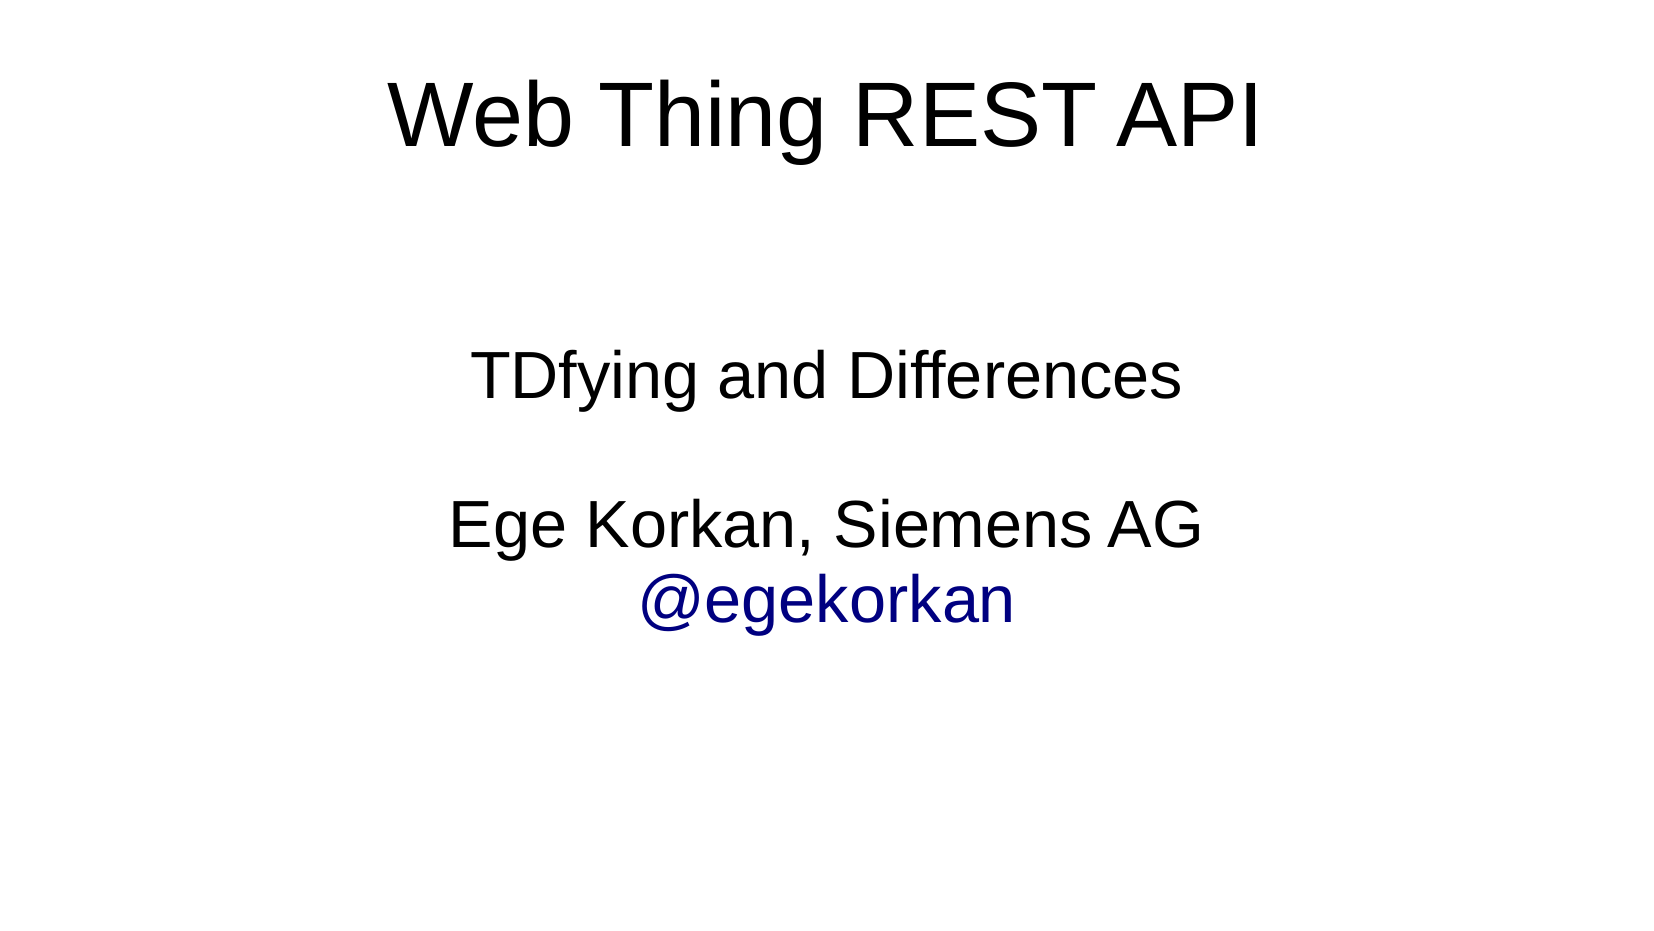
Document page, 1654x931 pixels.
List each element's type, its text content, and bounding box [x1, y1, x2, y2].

title Web Thing REST API [82, 37, 1571, 193]
subtitle TDfying and Differences Ege Korkan, Siemens AG @egekorkan [82, 217, 1571, 758]
